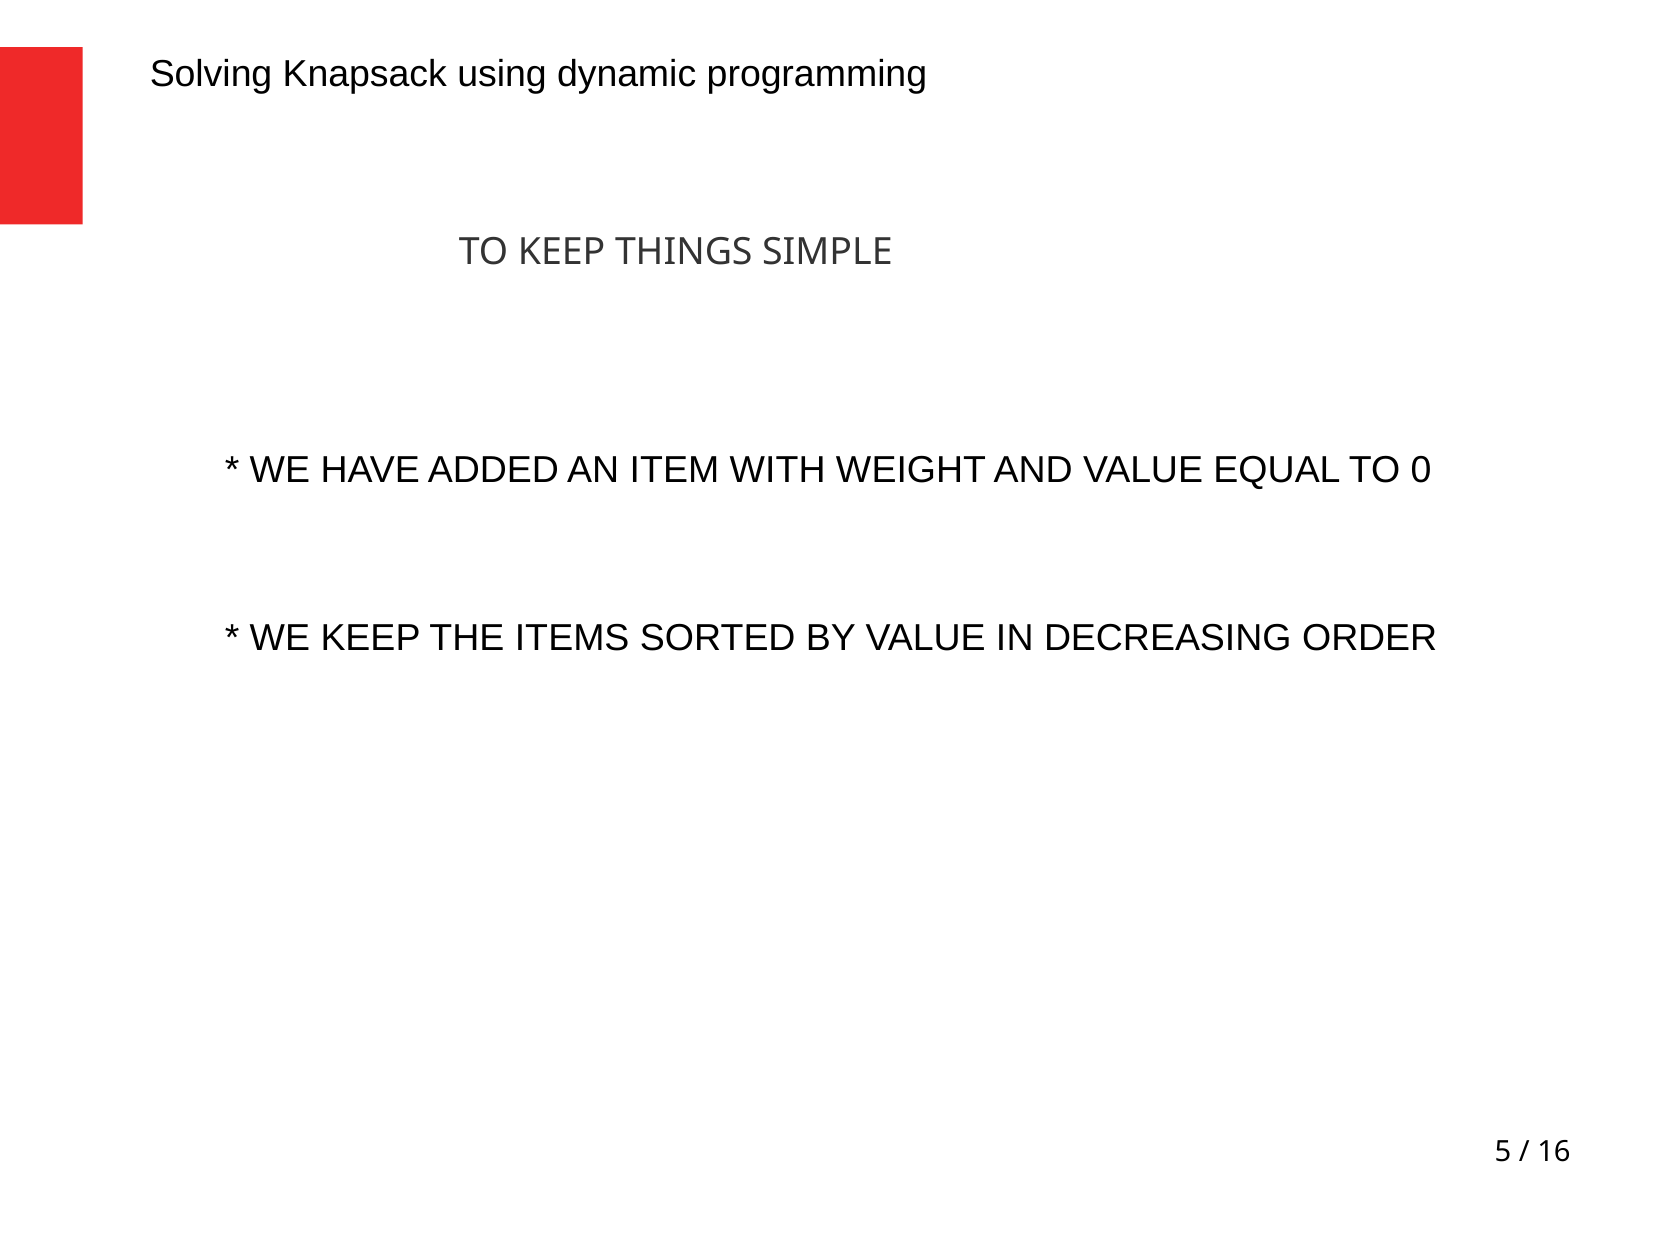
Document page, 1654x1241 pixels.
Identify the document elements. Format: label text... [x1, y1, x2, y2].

text_box Solving Knapsack using dynamic programming [135, 45, 961, 102]
text_box * WE HAVE ADDED AN ITEM WITH WEIGHT AND VALUE EQUAL TO 0 * WE KEEP THE ITEMS SORTED BY VALUE IN DECREASING ORDER [210, 315, 1454, 666]
list TO KEEP THINGS SIMPLE [388, 225, 1051, 291]
